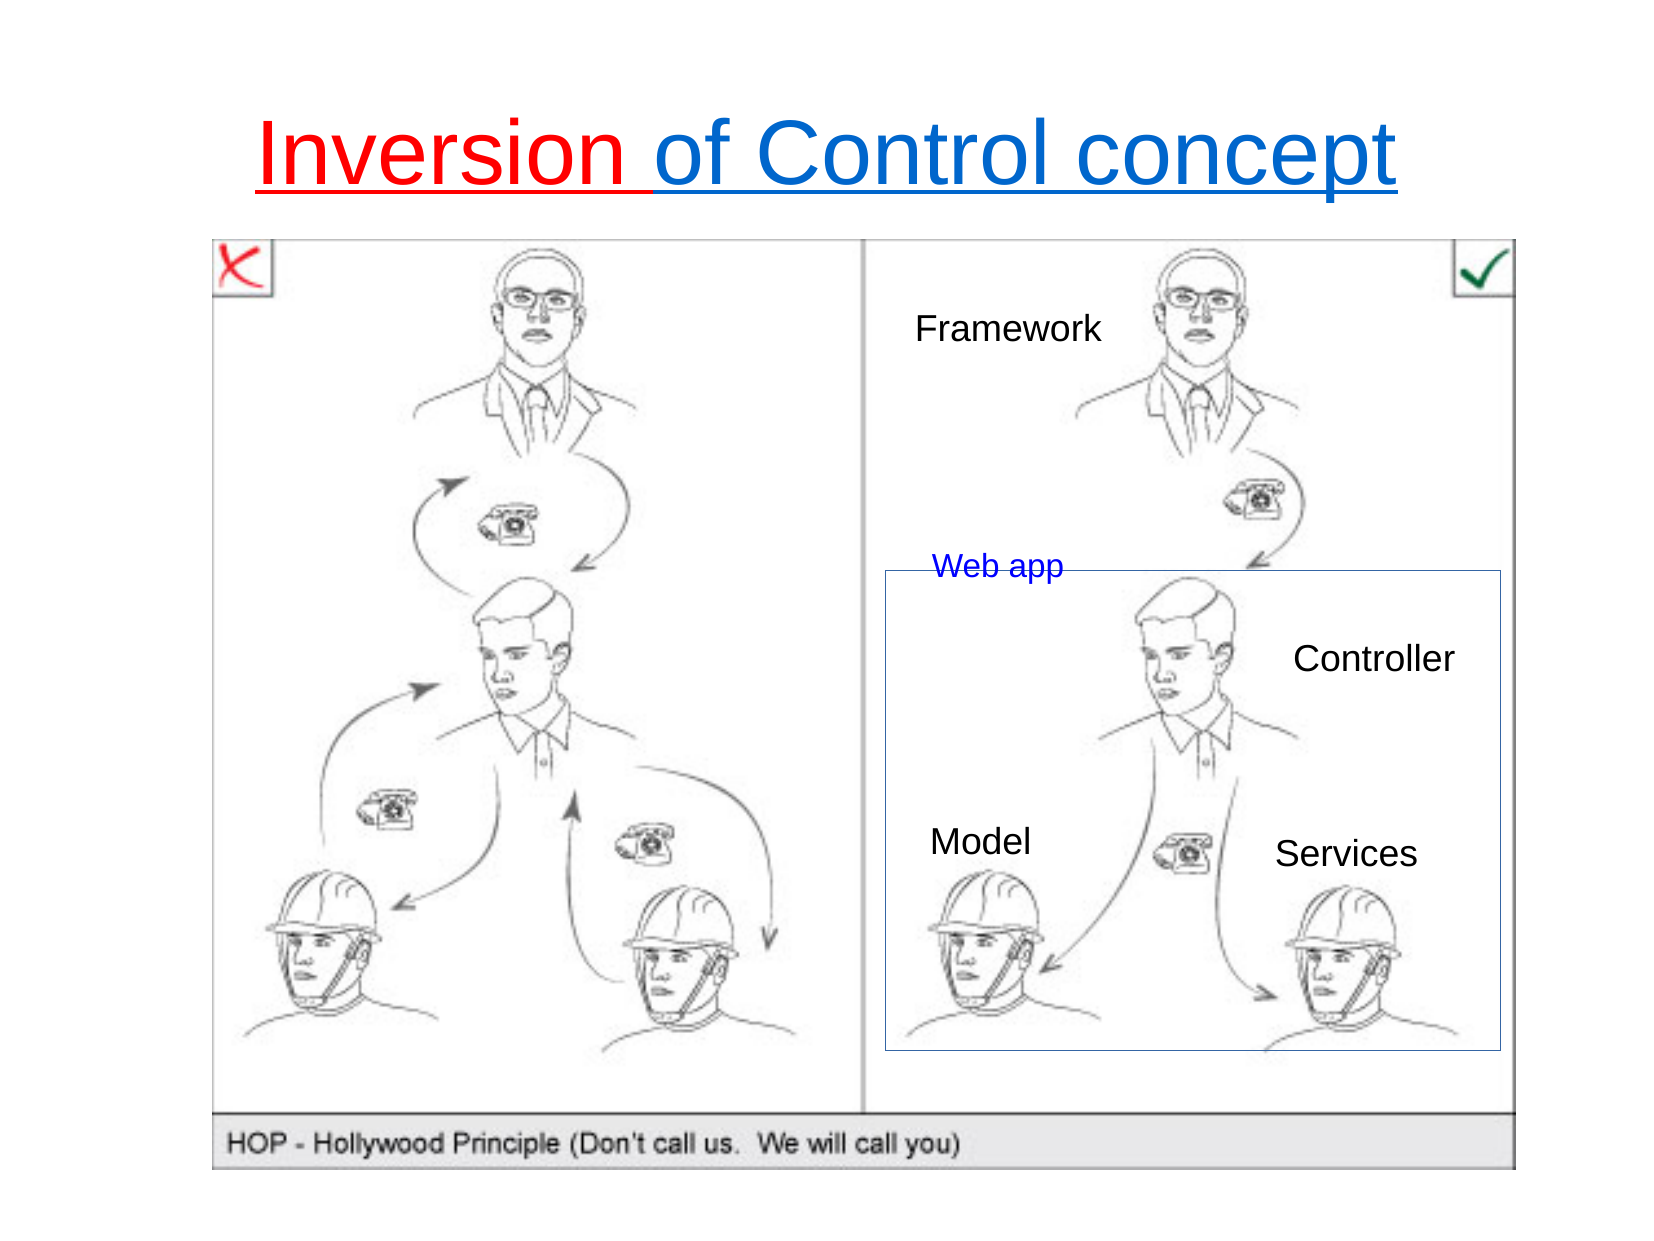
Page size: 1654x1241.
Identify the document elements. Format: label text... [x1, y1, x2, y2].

title Inversion of Control concept [82, 49, 1571, 257]
picture [212, 239, 1516, 1171]
text_box Model [915, 813, 1047, 871]
text_box Framework [900, 300, 1117, 357]
text_box Controller [1278, 630, 1471, 687]
text_box Services [1260, 825, 1434, 882]
text_box Web app [917, 540, 1080, 593]
